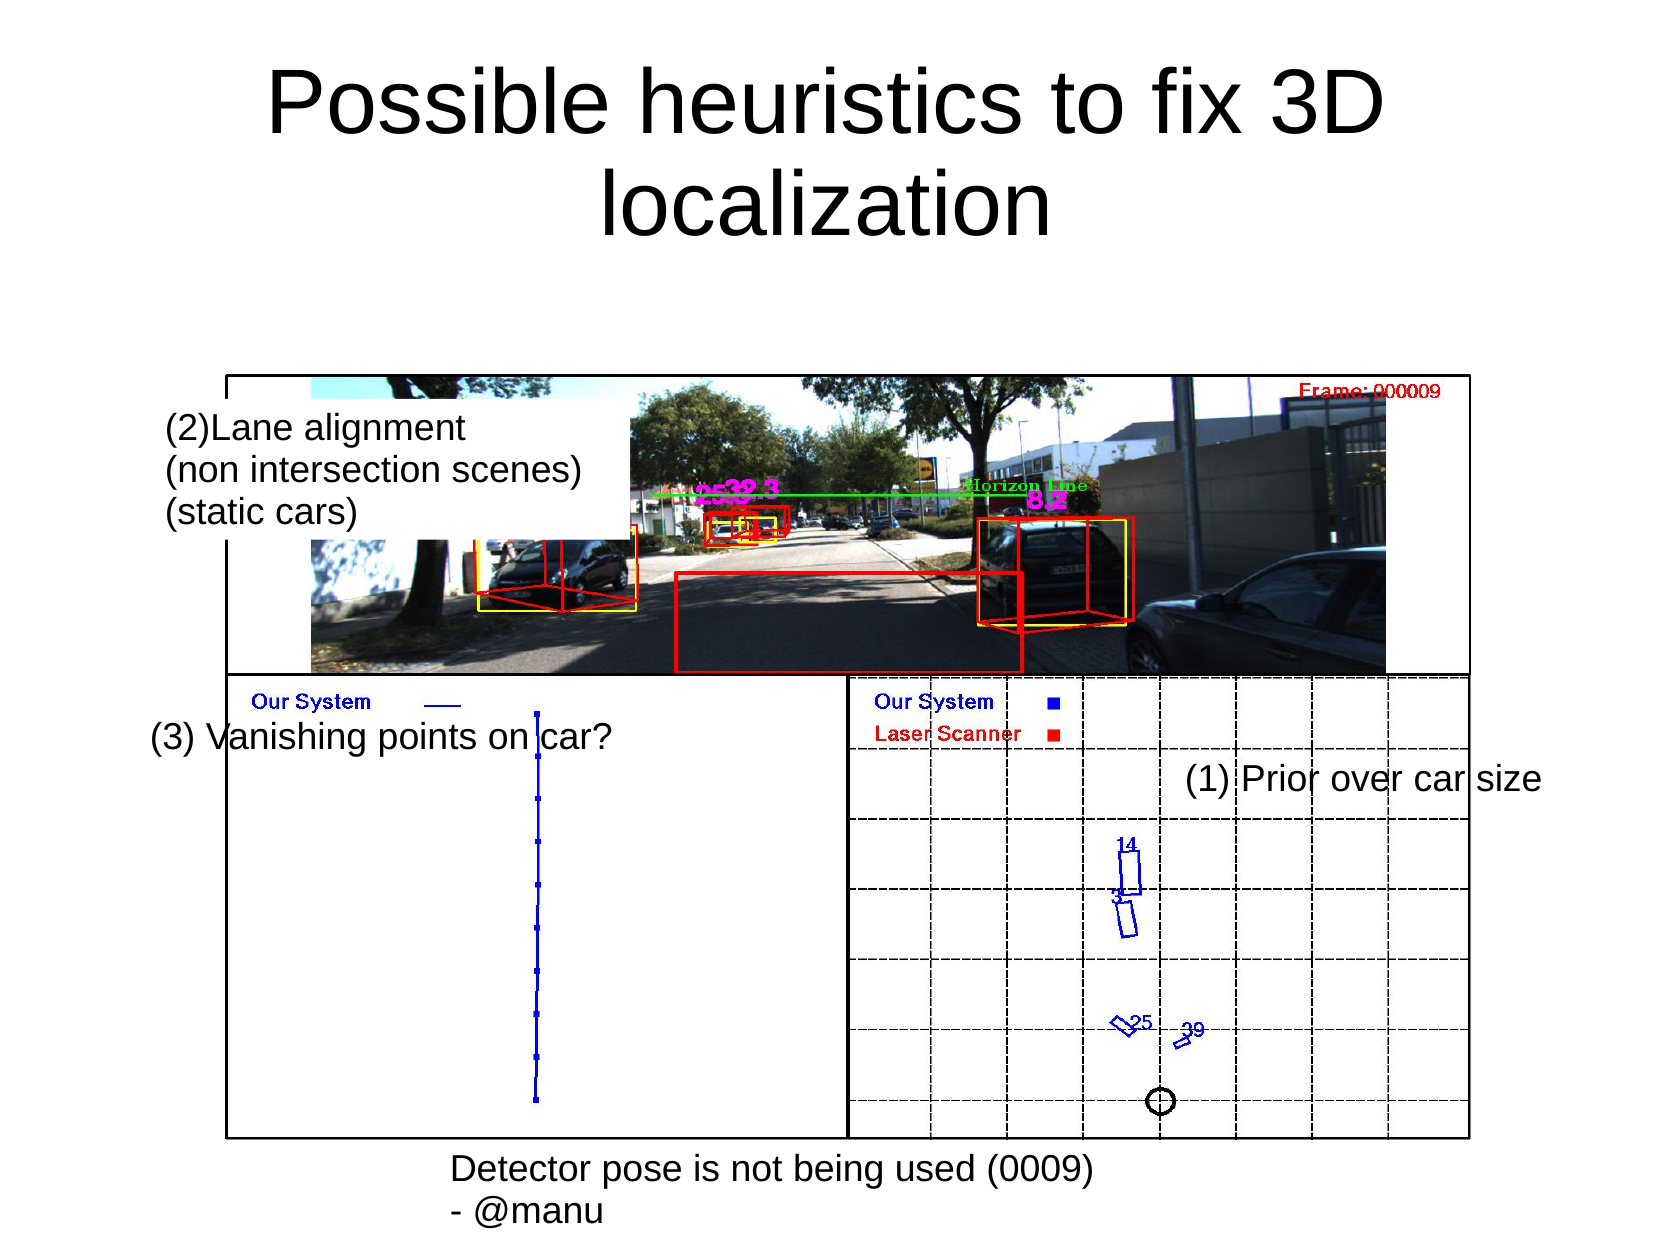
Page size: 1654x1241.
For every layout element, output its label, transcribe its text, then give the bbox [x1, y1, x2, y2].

text_box (1) Prior over car size [1170, 750, 1606, 807]
picture [225, 374, 1471, 1141]
text_box (2)Lane alignment (non intersection scenes) (static cars) [150, 398, 631, 540]
title Possible heuristics to fix 3D localization [82, 49, 1571, 257]
text_box (3) Vanishing points on car? [135, 708, 631, 766]
text_box Detector pose is not being used (0009) - @manu [435, 1140, 1156, 1239]
